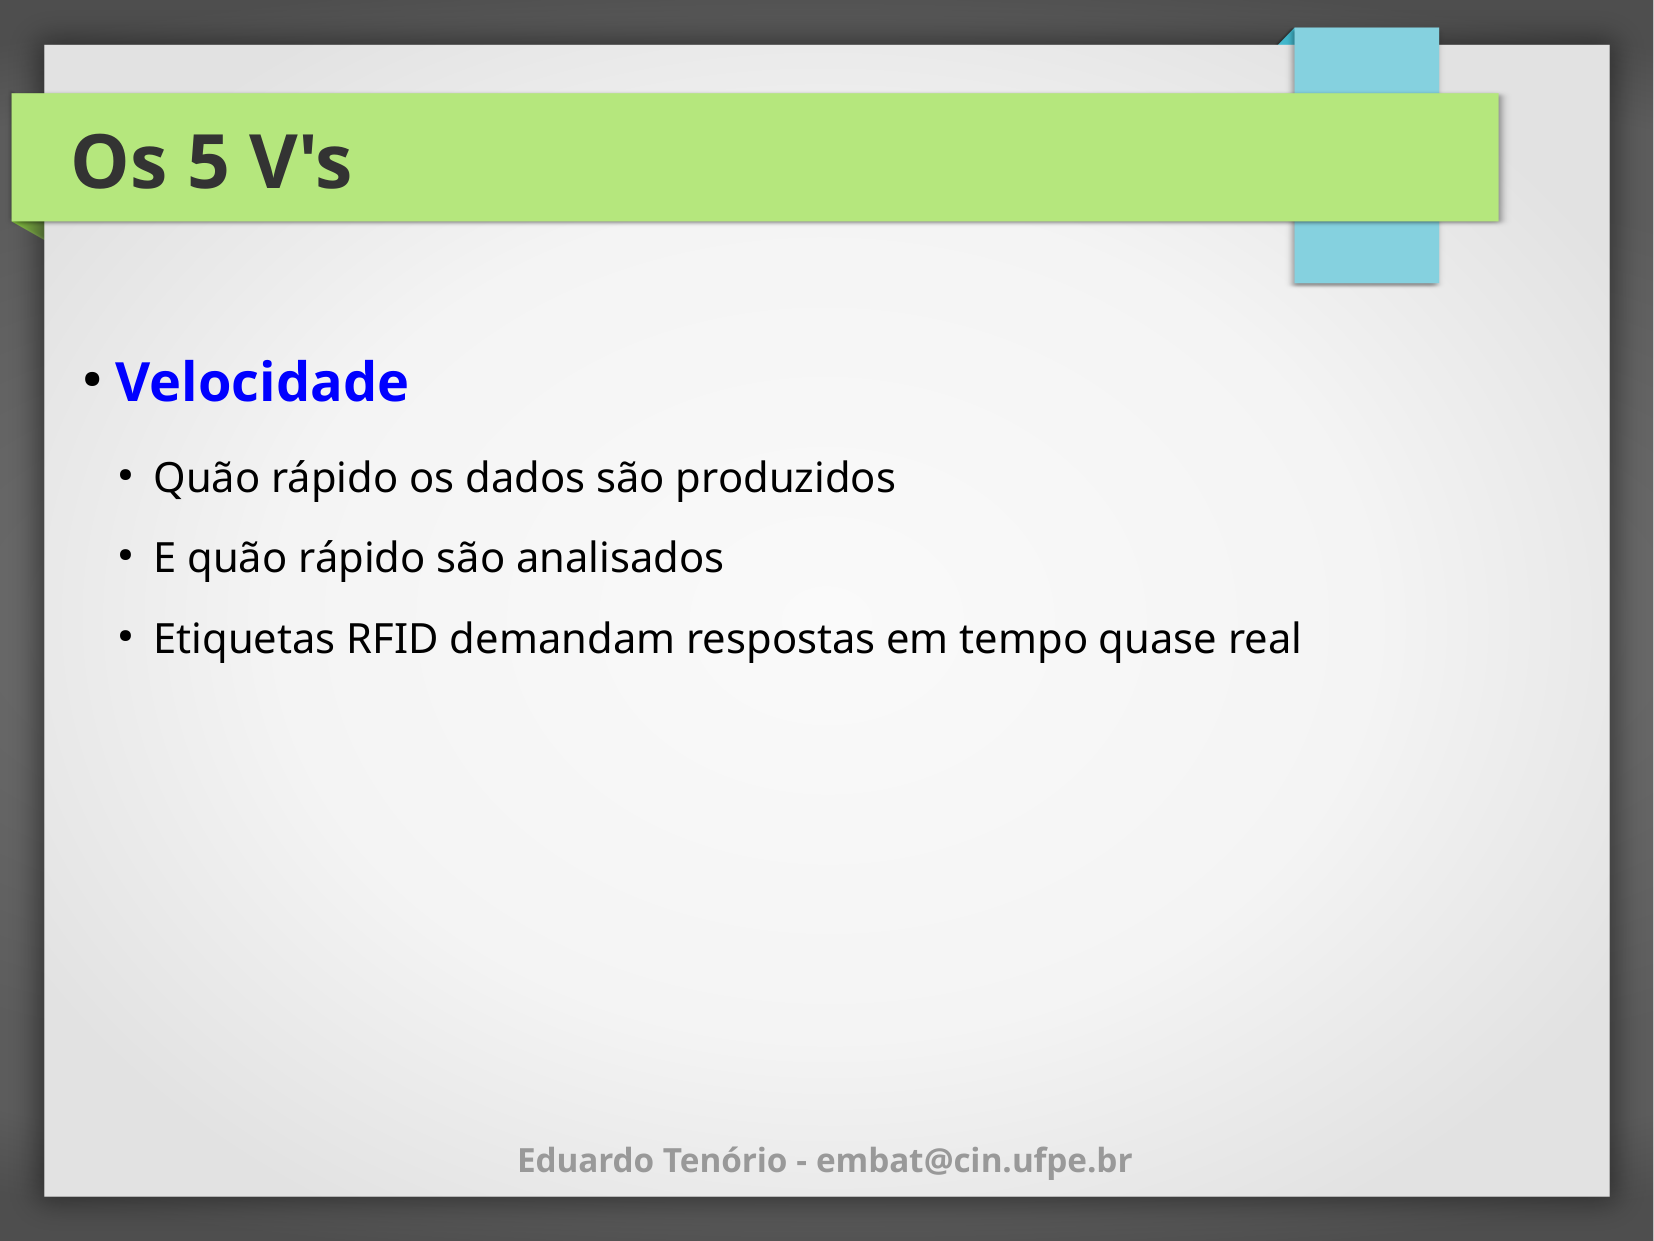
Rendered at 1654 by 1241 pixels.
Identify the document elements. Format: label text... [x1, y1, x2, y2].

picture [0, 0, 1654, 1241]
text_box Eduardo Tenório - embat@cin.ufpe.br [45, 1130, 1606, 1201]
list Velocidade Quão rápido os dados são produzidos E quão rápido são analisados Etiquetas RFID demandam respostas em tempo quase real [82, 343, 1538, 1063]
title Os 5 V's [70, 97, 1229, 221]
